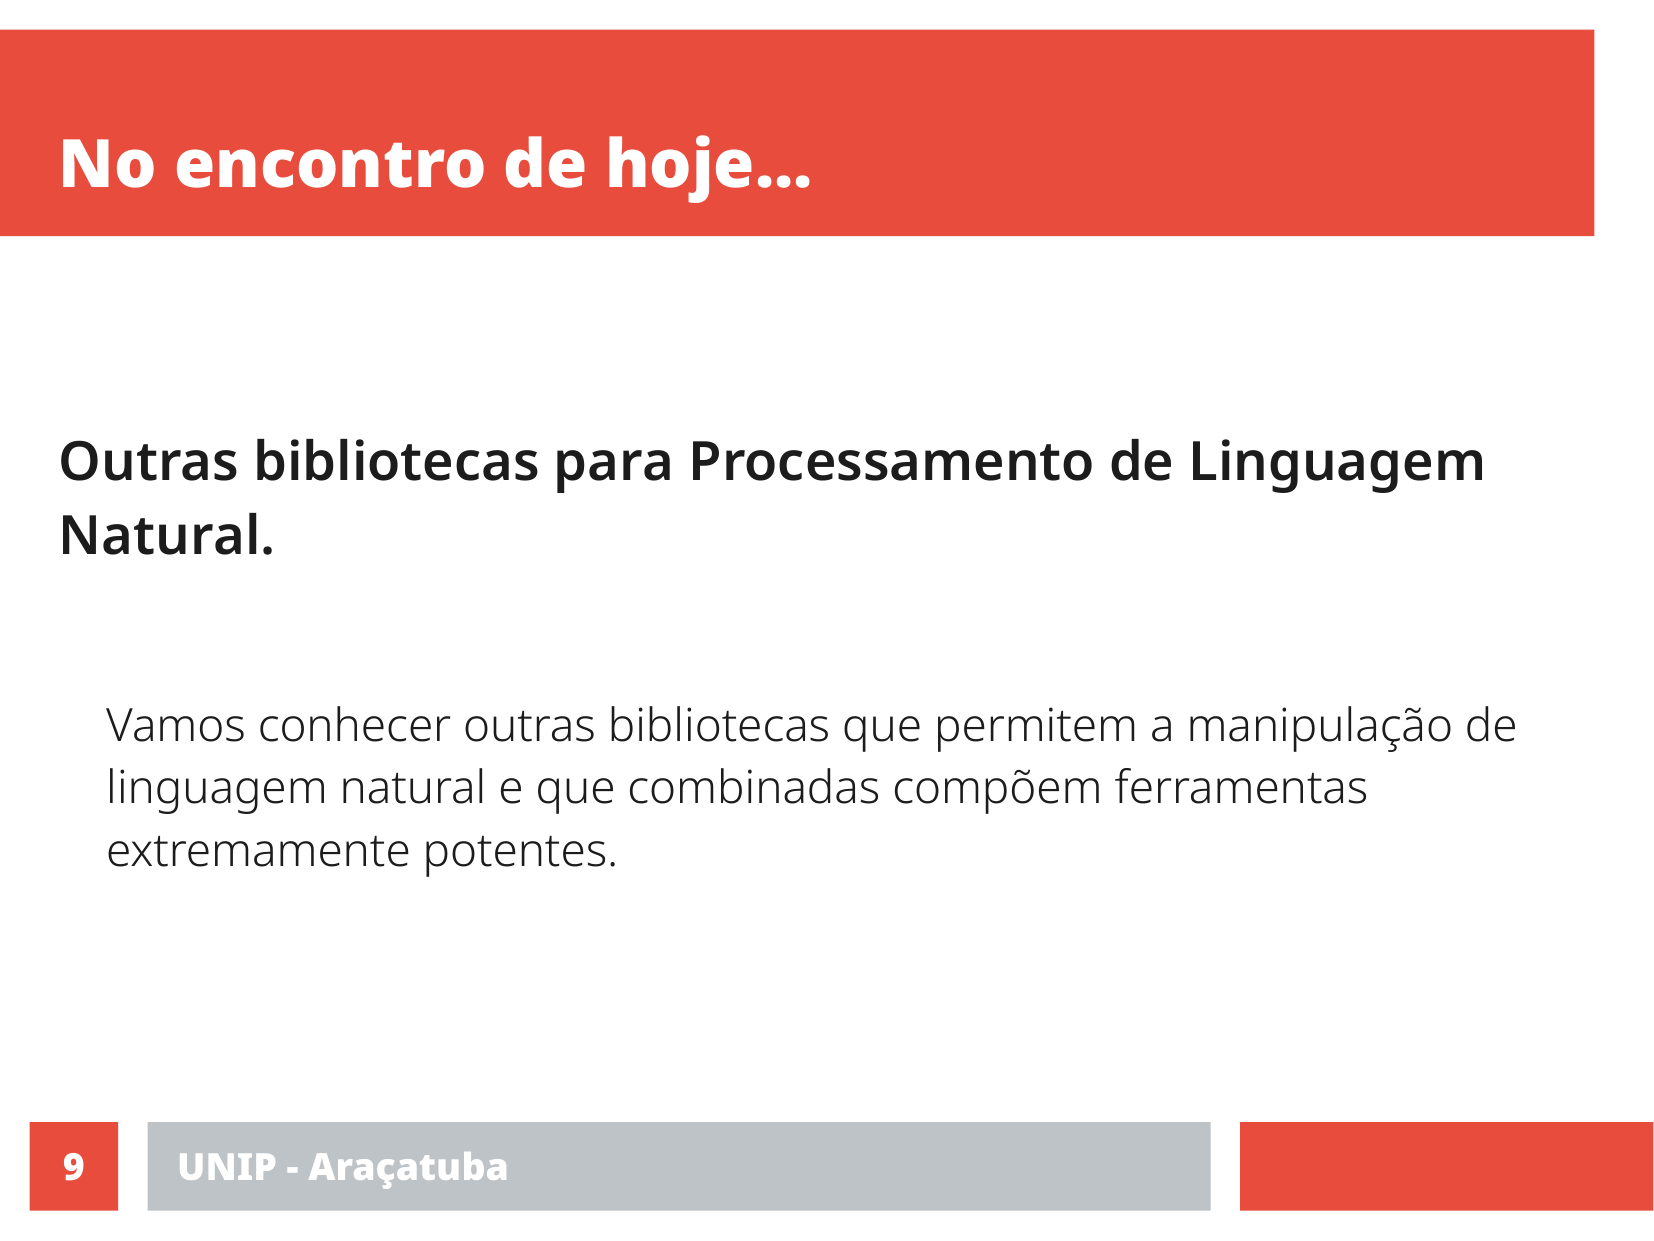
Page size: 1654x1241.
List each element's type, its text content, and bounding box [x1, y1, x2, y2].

list Outras bibliotecas para Processamento de Linguagem Natural. Vamos conhecer outras bibliotecas que permitem a manipulação de linguagem natural e que combinadas compõem ferramentas extremamente potentes. [59, 324, 1565, 1093]
title No encontro de hoje... [59, 59, 1595, 207]
